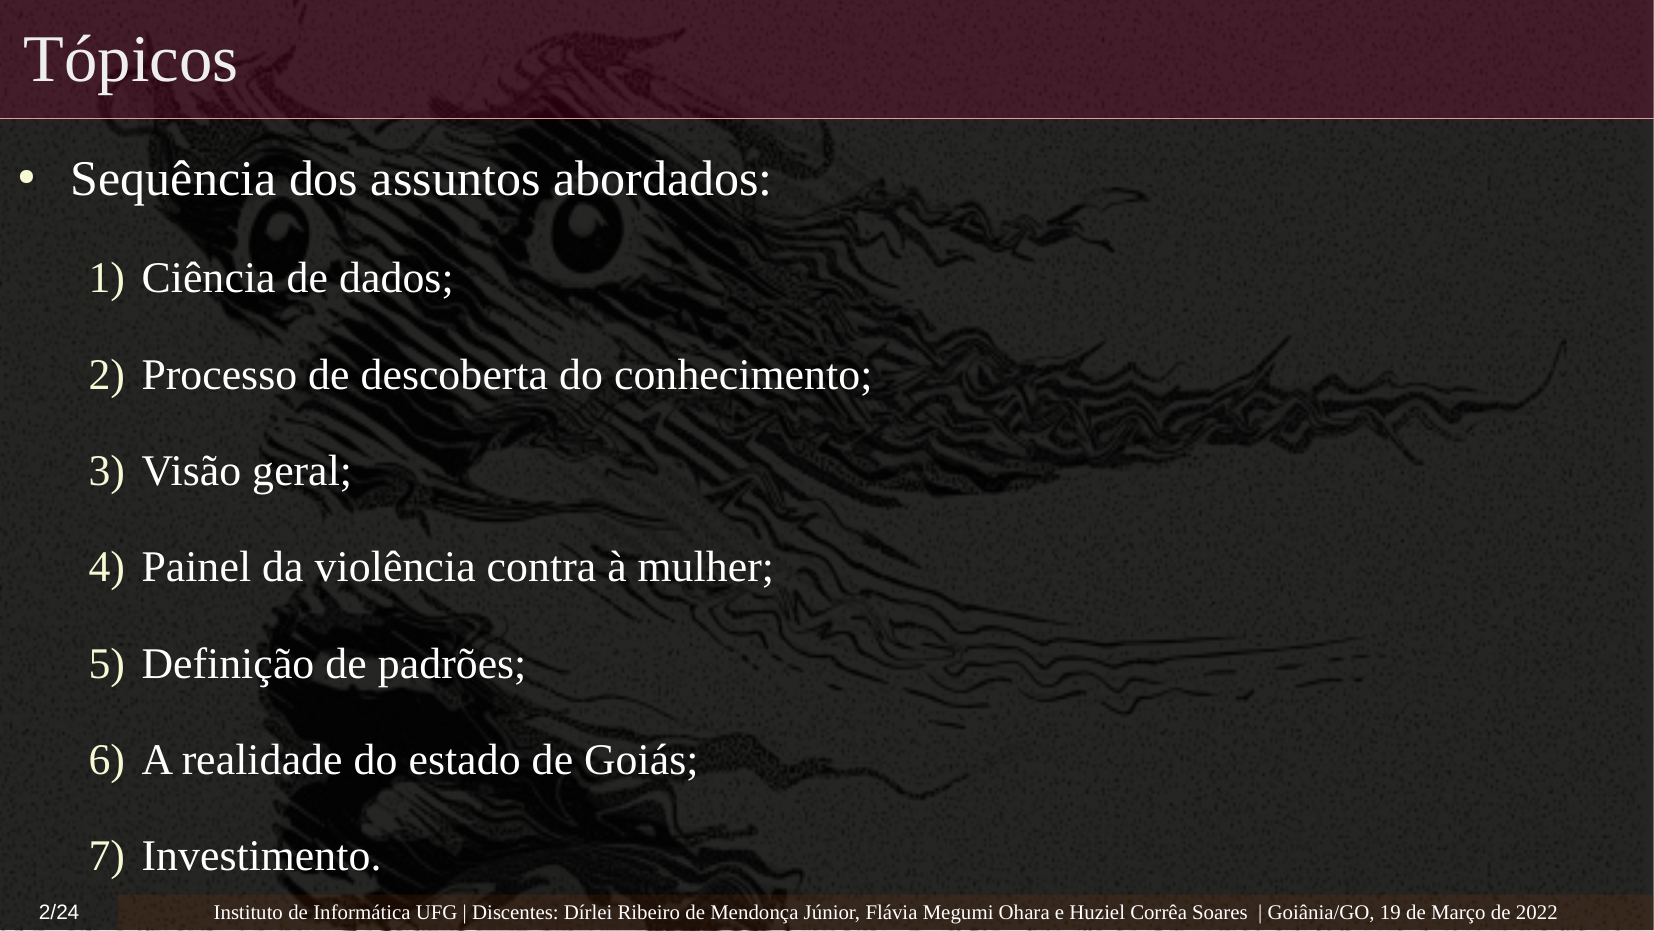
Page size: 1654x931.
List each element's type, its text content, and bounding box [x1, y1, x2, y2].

list Sequência dos assuntos abordados: Ciência de dados; Processo de descoberta do conhecimento; Visão geral; Painel da violência contra à mulher; Definição de padrões; A realidade do estado de Goiás; Investimento. [0, 123, 1654, 897]
title Tópicos [0, 0, 1654, 119]
